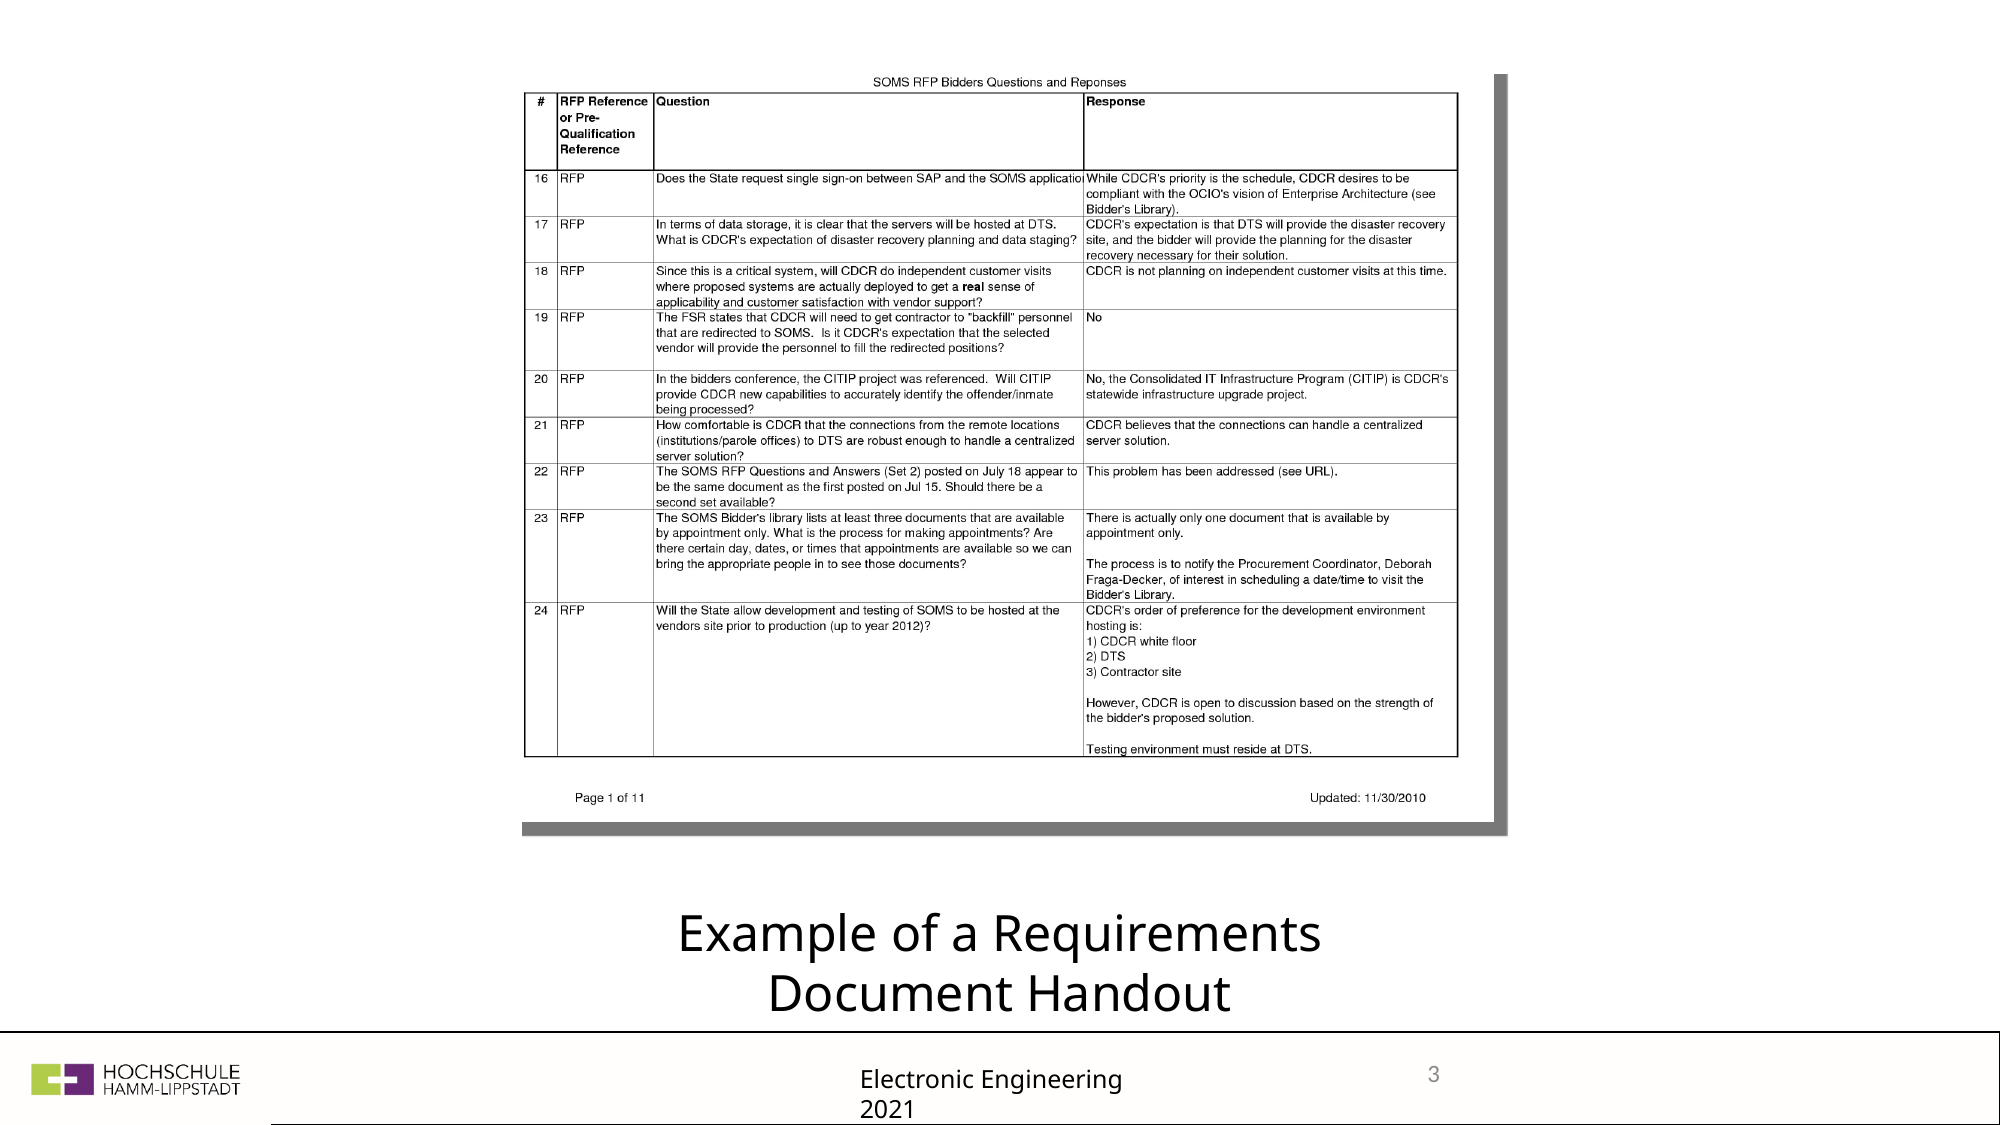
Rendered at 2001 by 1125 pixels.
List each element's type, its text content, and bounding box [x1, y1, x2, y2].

text_box [0, 1032, 2000, 1125]
text_box Example of a Requirements Document Handout [546, 894, 1454, 1031]
picture [0, 1033, 271, 1125]
text_box Electronic Engineering 2021 [844, 1055, 1156, 1102]
picture [506, 58, 1494, 822]
